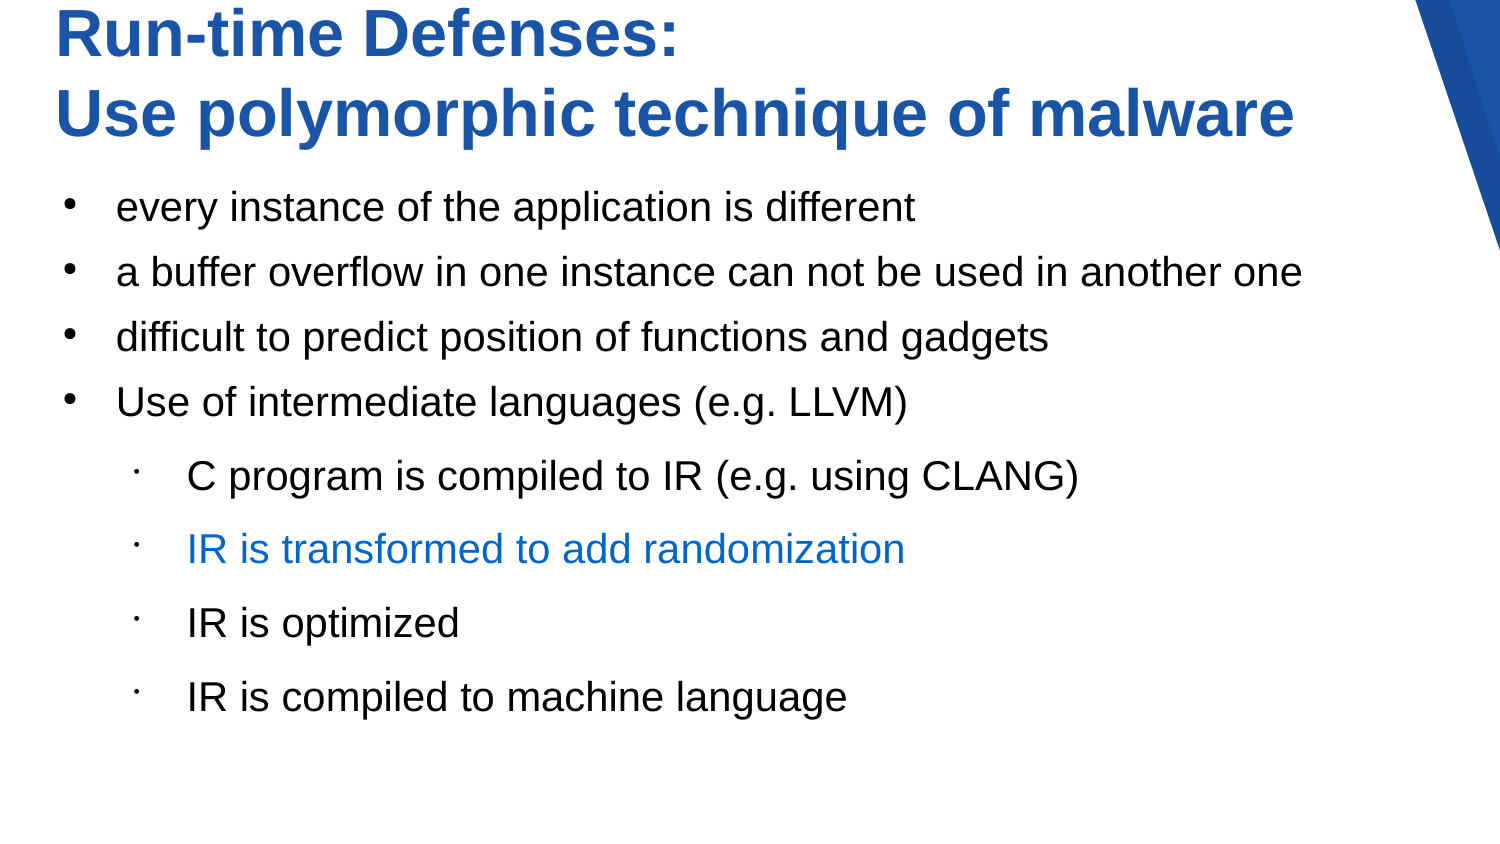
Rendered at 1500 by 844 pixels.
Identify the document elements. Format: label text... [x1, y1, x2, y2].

title Run-time Defenses: Use polymorphic technique of malware [40, 97, 1366, 166]
list every instance of the application is different a buffer overflow in one instance can not be used in another one difficult to predict position of functions and gadgets Use of intermediate languages (e.g. LLVM) C program is compiled to IR (e.g. using CLANG) IR is transformed to add randomization IR is optimized IR is compiled to machine language [30, 165, 1486, 603]
